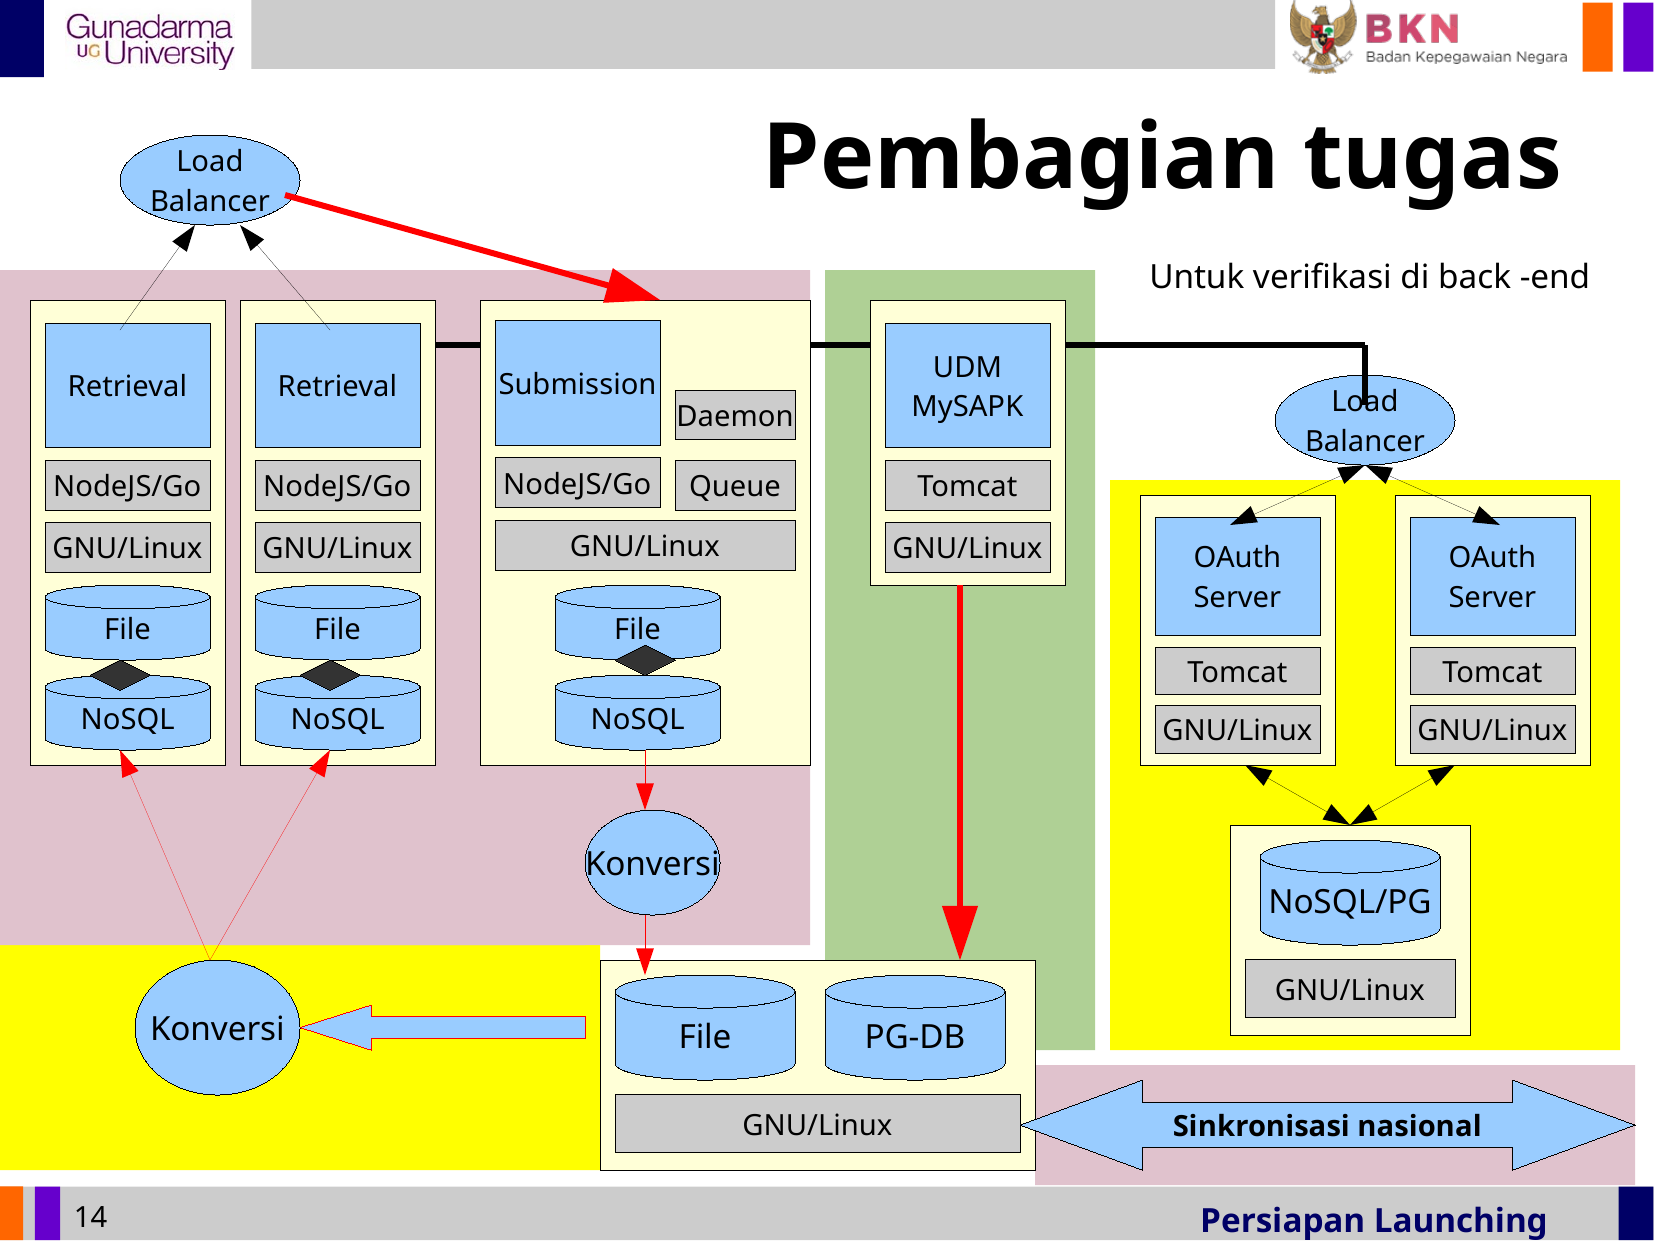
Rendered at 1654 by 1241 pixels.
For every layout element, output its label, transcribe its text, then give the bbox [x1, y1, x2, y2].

text_box PG-DB [825, 975, 1006, 1081]
text_box Tomcat [885, 460, 1051, 511]
text_box OAuth Server [1410, 517, 1576, 636]
text_box GNU/Linux [615, 1094, 1021, 1153]
text_box File [255, 585, 421, 661]
text_box GNU/Linux [1155, 705, 1321, 754]
text_box Queue [675, 460, 796, 511]
text_box Sinkronisasi nasional [1020, 1080, 1636, 1171]
text_box GNU/Linux [255, 522, 421, 573]
text_box NoSQL/PG [1260, 840, 1441, 946]
title Pembagian tugas [735, 43, 1591, 264]
text_box Load Balancer [120, 135, 301, 226]
text_box [1110, 480, 1621, 1051]
text_box NodeJS/Go [495, 457, 661, 508]
text_box Konversi [135, 960, 301, 1096]
text_box OAuth Server [1155, 517, 1321, 636]
picture [65, 0, 235, 70]
text_box NoSQL [45, 675, 211, 751]
text_box GNU/Linux [1410, 705, 1576, 754]
text_box NoSQL [555, 675, 721, 751]
text_box Load Balancer [1275, 375, 1456, 465]
text_box [568, 270, 612, 282]
text_box Submission [495, 320, 661, 446]
text_box GNU/Linux [45, 522, 211, 573]
text_box UDM MySAPK [885, 323, 1051, 448]
text_box Retrieval [45, 323, 211, 448]
text_box File [45, 585, 211, 661]
text_box Tomcat [1410, 647, 1576, 695]
text_box [0, 270, 1636, 1186]
text_box GNU/Linux [885, 522, 1051, 573]
text_box Konversi [585, 810, 721, 916]
text_box Tomcat [1155, 647, 1321, 695]
text_box Untuk verifikasi di back -end [1134, 245, 1582, 301]
text_box File [615, 975, 796, 1081]
text_box NodeJS/Go [255, 460, 421, 511]
text_box GNU/Linux [1245, 959, 1456, 1018]
picture [1290, 0, 1567, 43]
text_box GNU/Linux [495, 520, 796, 571]
text_box Daemon [675, 390, 796, 440]
text_box NodeJS/Go [45, 460, 211, 511]
text_box NoSQL [255, 675, 421, 751]
text_box Retrieval [255, 323, 421, 448]
text_box File [555, 585, 721, 660]
